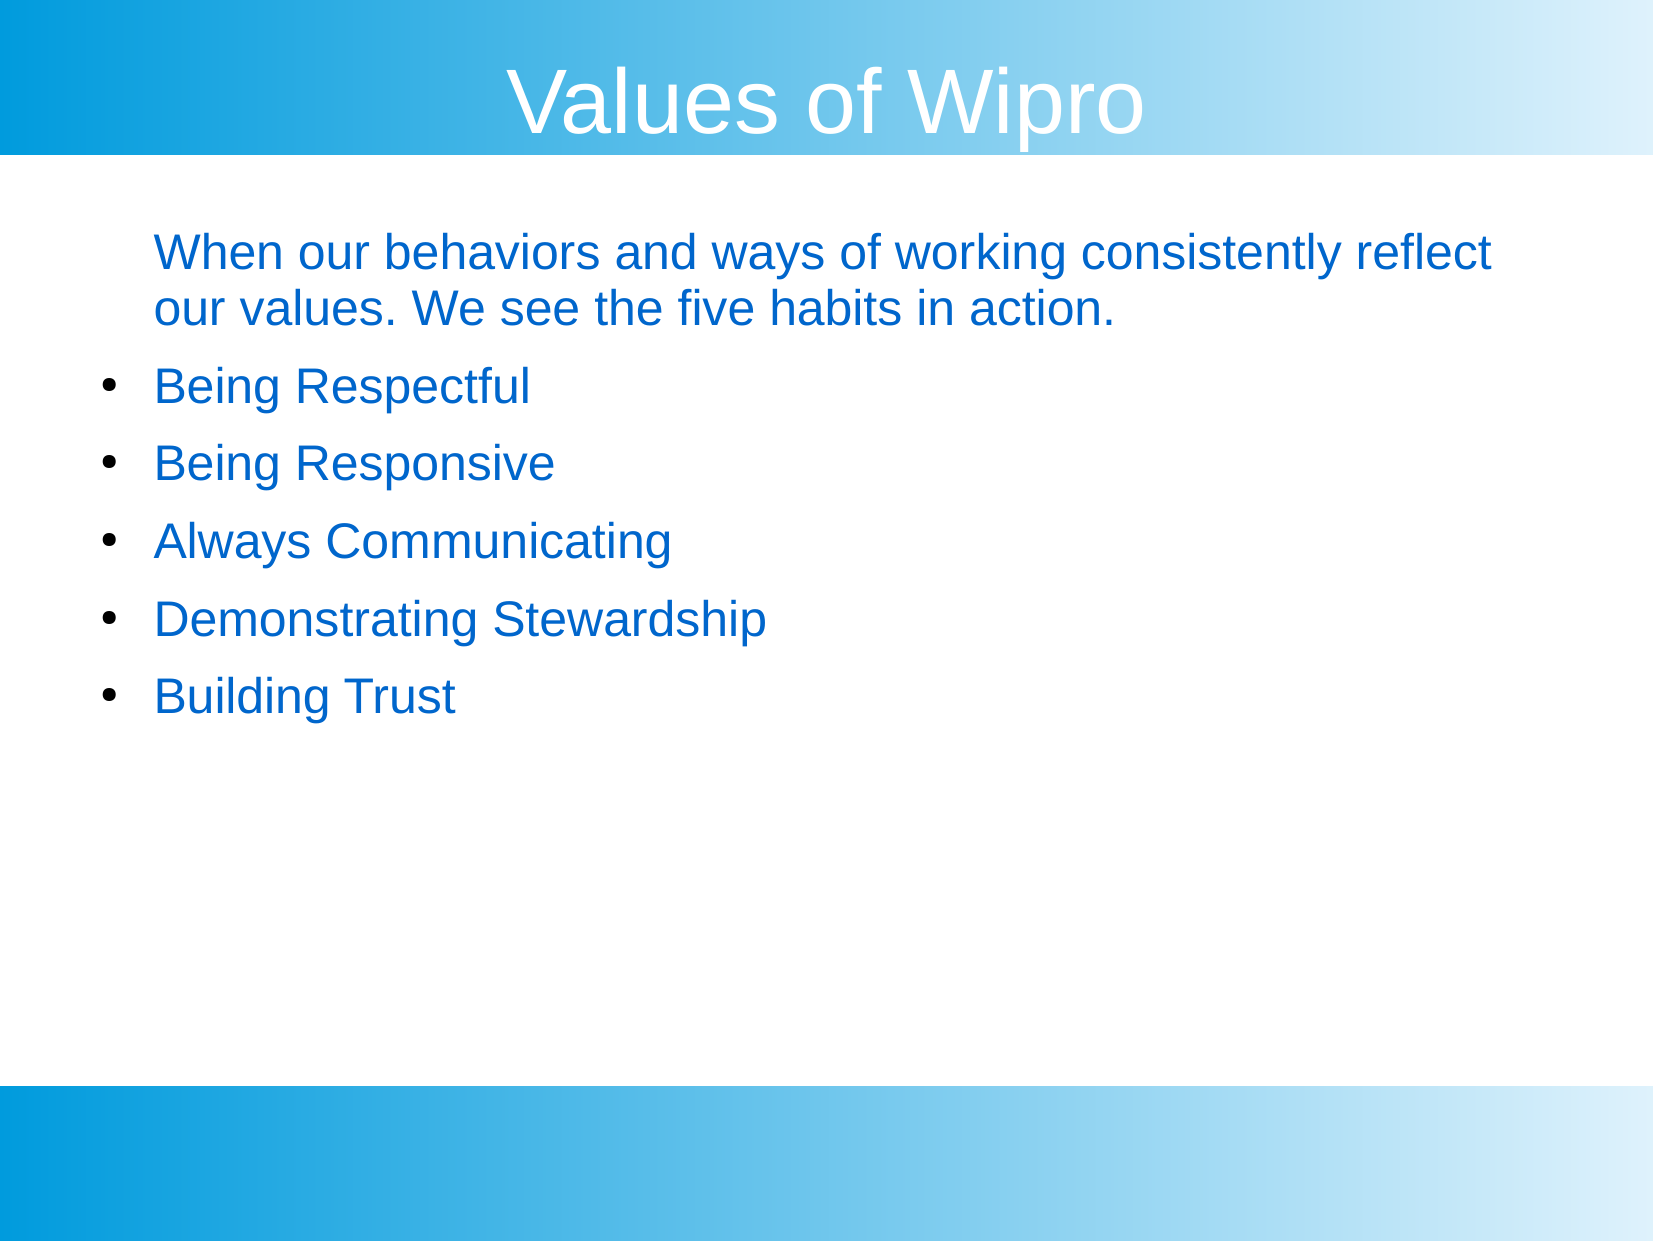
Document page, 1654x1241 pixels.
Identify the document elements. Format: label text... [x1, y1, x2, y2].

title Values of Wipro [82, 49, 1571, 155]
list When our behaviors and ways of working consistently reflect our values. We see the five habits in action. Being Respectful Being Responsive Always Communicating Demonstrating Stewardship Building Trust [82, 224, 1571, 1010]
